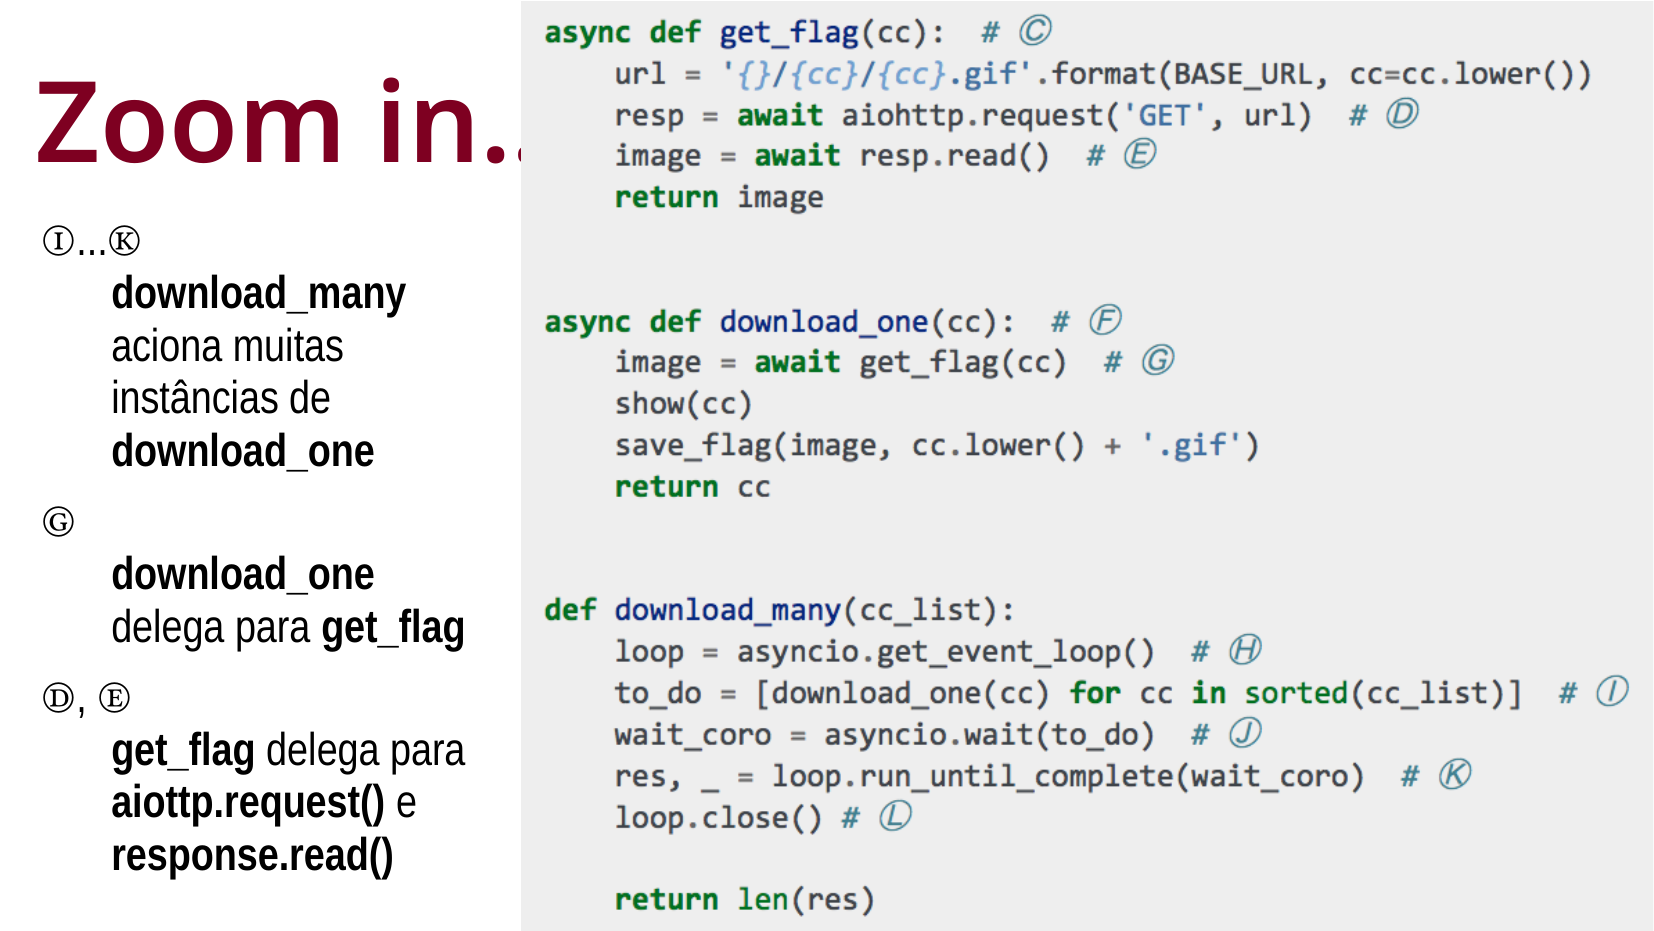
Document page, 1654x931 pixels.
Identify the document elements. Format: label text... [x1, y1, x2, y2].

list Ⓘ...Ⓚ download_many aciona muitas instâncias de download_one Ⓖ download_one delega para get_flag Ⓓ, Ⓔ get_flag delega para aiottp.request() e response.read() [41, 212, 521, 886]
picture [521, 1, 1654, 931]
title Zoom in... [35, 37, 521, 201]
